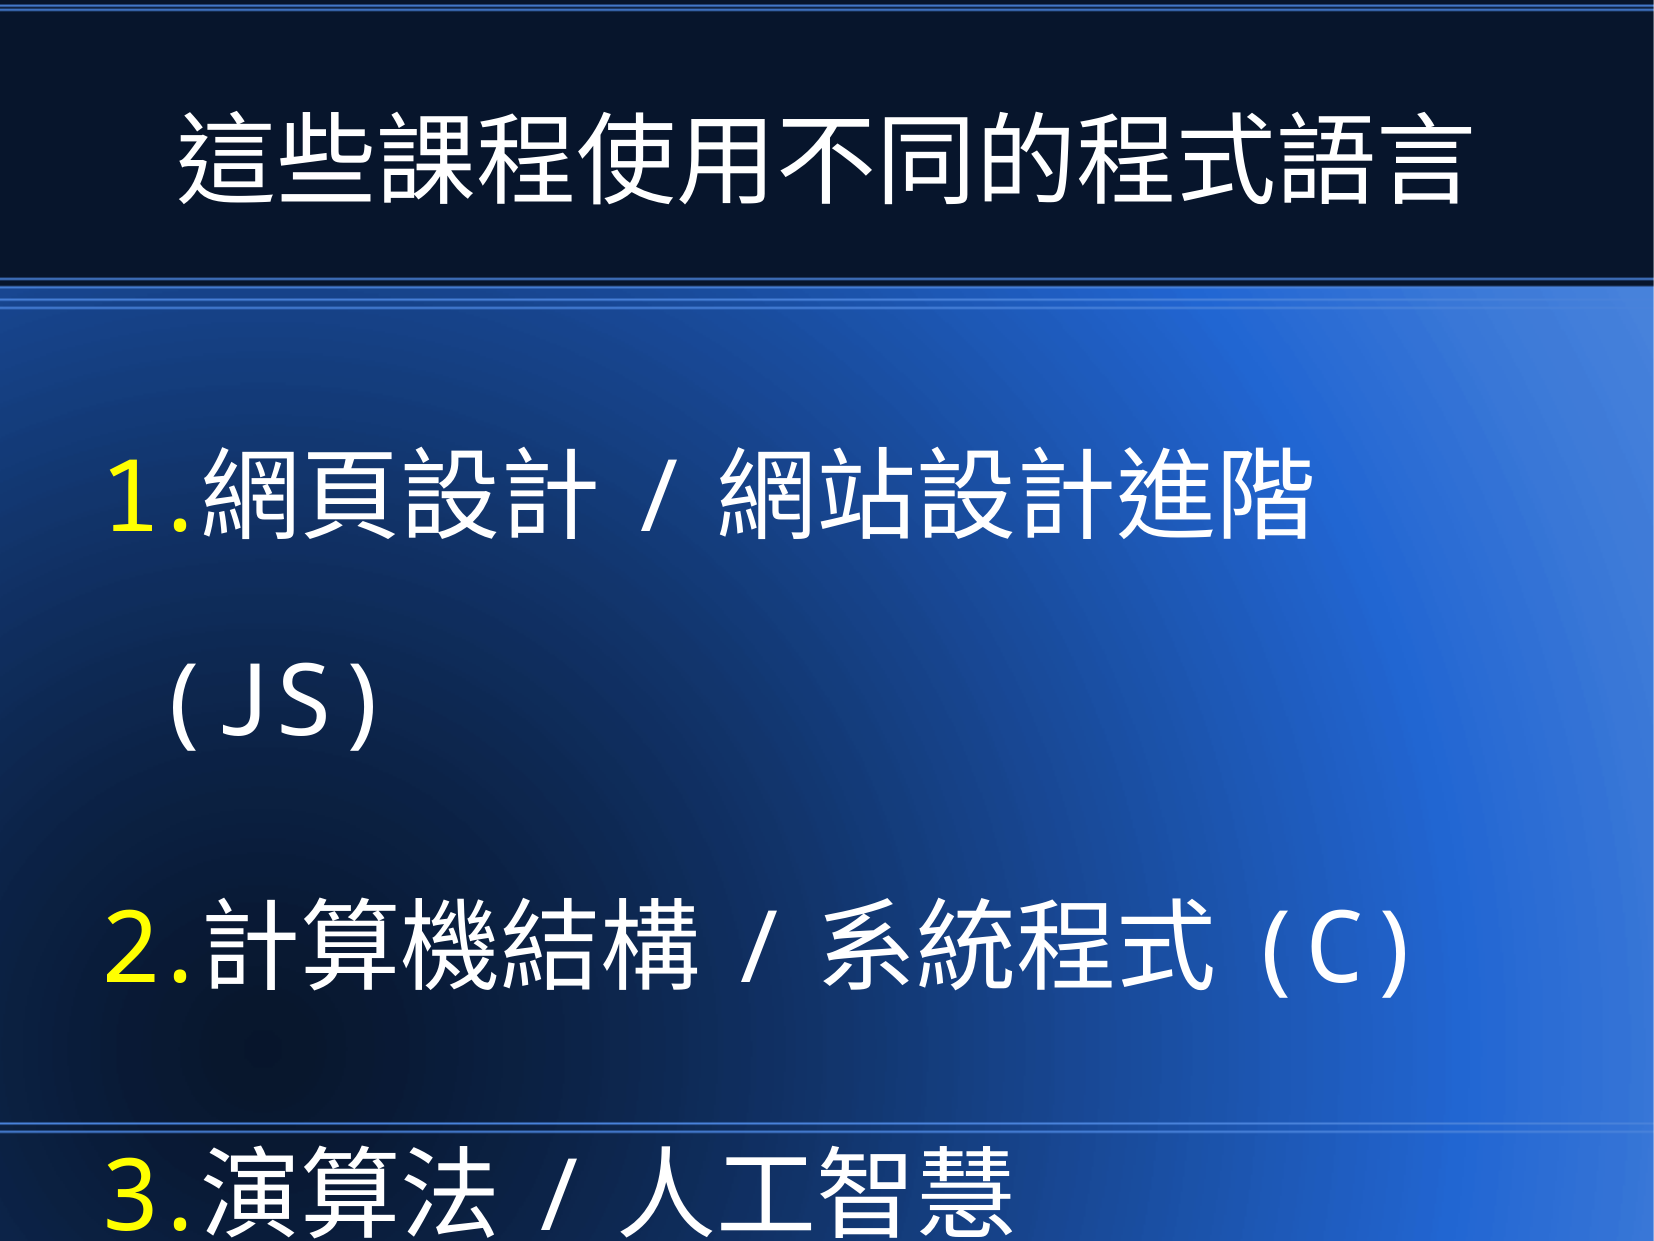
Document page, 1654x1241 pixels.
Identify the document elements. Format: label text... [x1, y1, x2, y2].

list 網頁設計/網站設計進階(JS) 計算機結構/系統程式(C) 演算法/人工智慧 (Python) [82, 342, 1571, 1241]
picture [0, 0, 1654, 1241]
title 這些課程使用不同的程式語言 [82, 49, 1571, 257]
